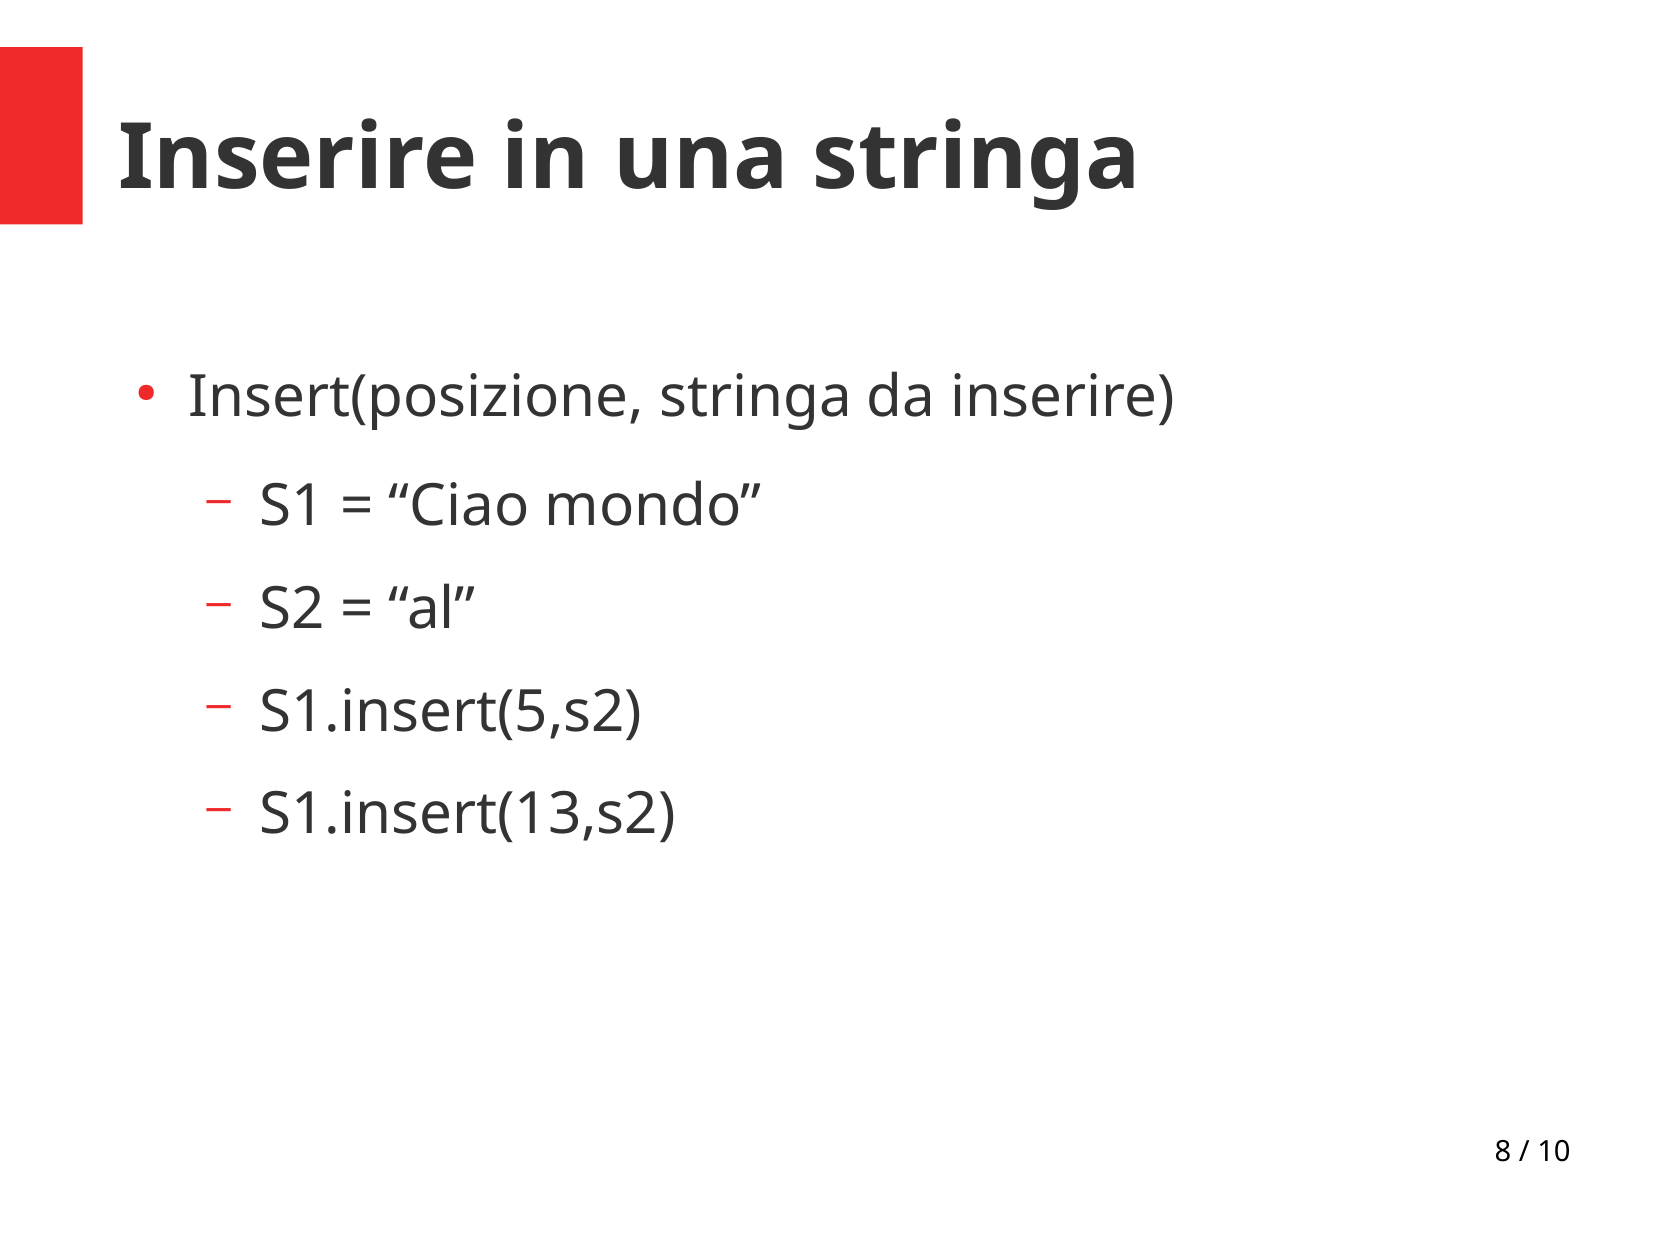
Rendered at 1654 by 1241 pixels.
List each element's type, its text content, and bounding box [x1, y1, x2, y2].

title Inserire in una stringa [118, 49, 1571, 257]
list Insert(posizione, stringa da inserire) S1 = “Ciao mondo” S2 = “al” S1.insert(5,s2) S1.insert(13,s2) [118, 354, 1536, 1074]
